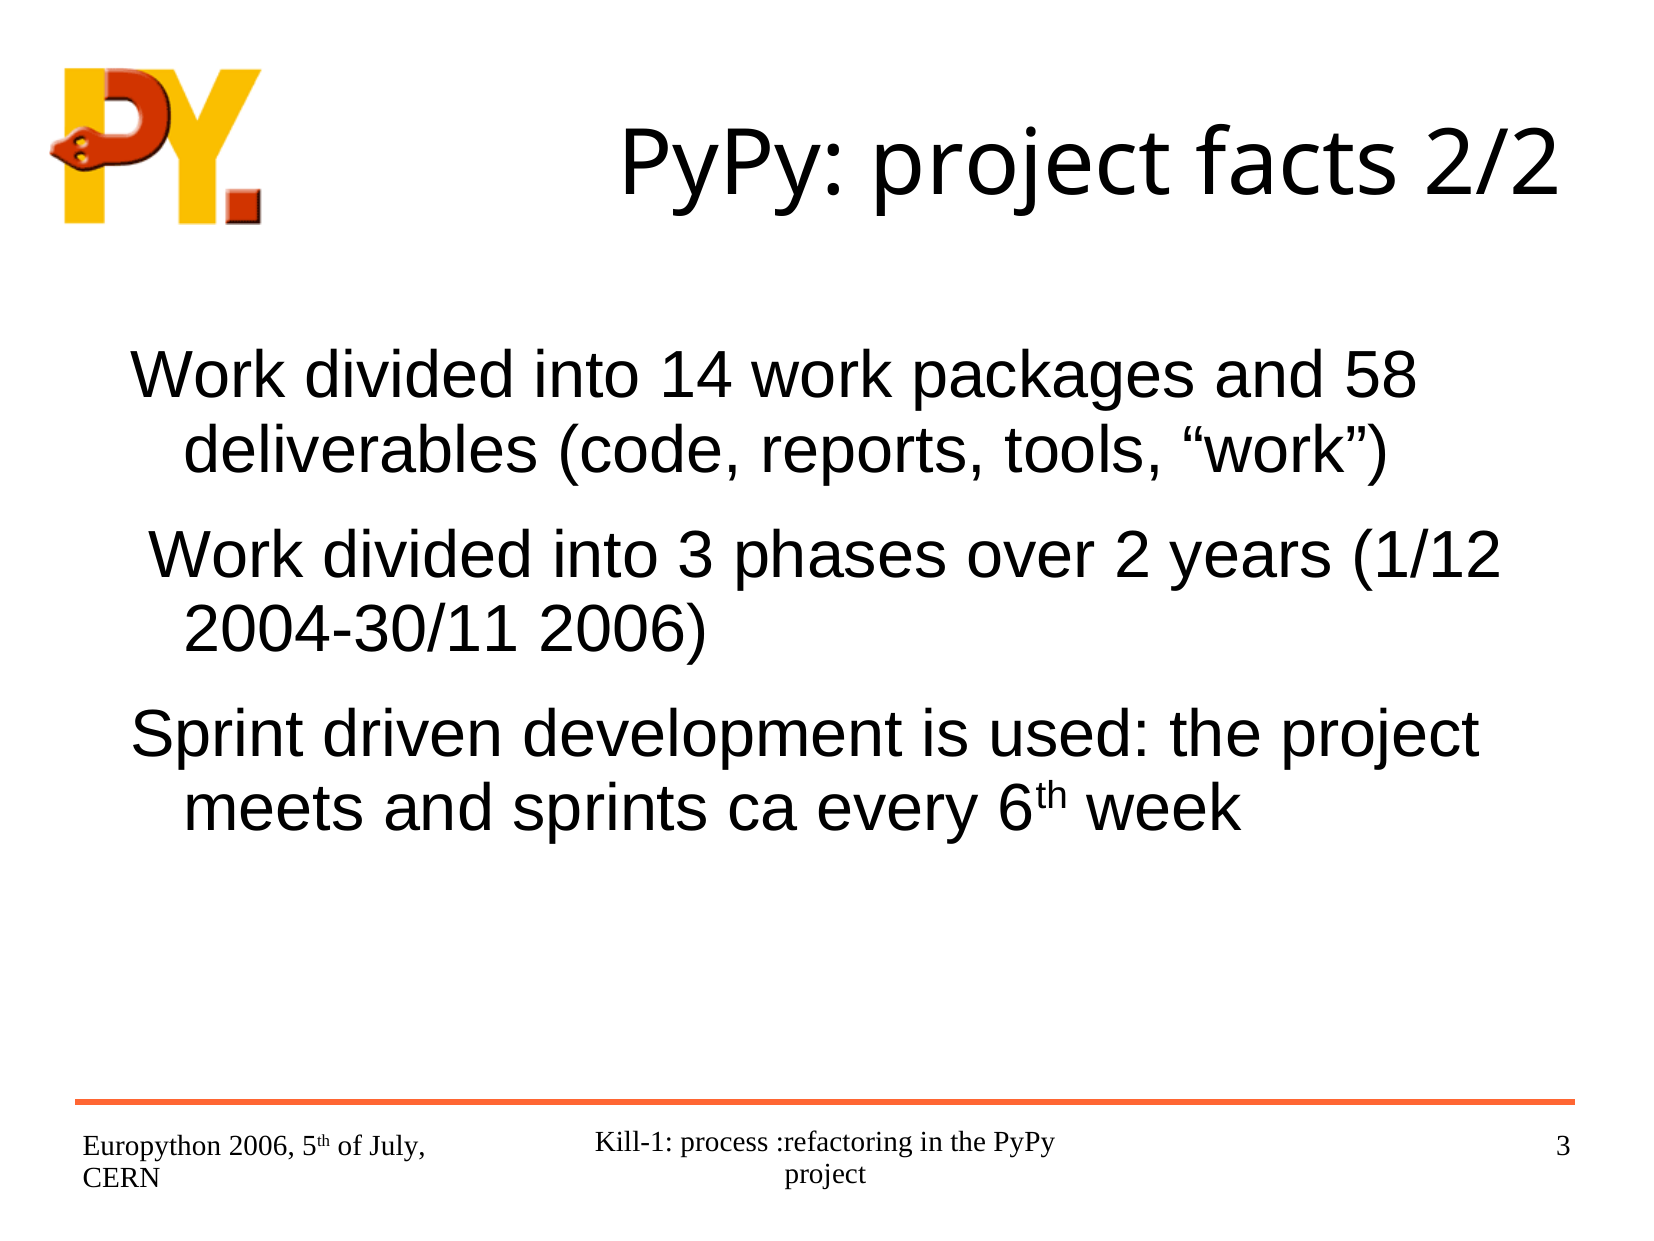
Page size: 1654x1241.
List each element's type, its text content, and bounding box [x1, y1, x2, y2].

picture [49, 67, 263, 225]
list Work divided into 14 work packages and 58 deliverables (code, reports, tools, “work”) Work divided into 3 phases over 2 years (1/12 2004-30/11 2006) Sprint driven development is used: the project meets and sprints ca every 6th week [112, 337, 1601, 1013]
title PyPy: project facts 2/2 [262, 109, 1564, 333]
